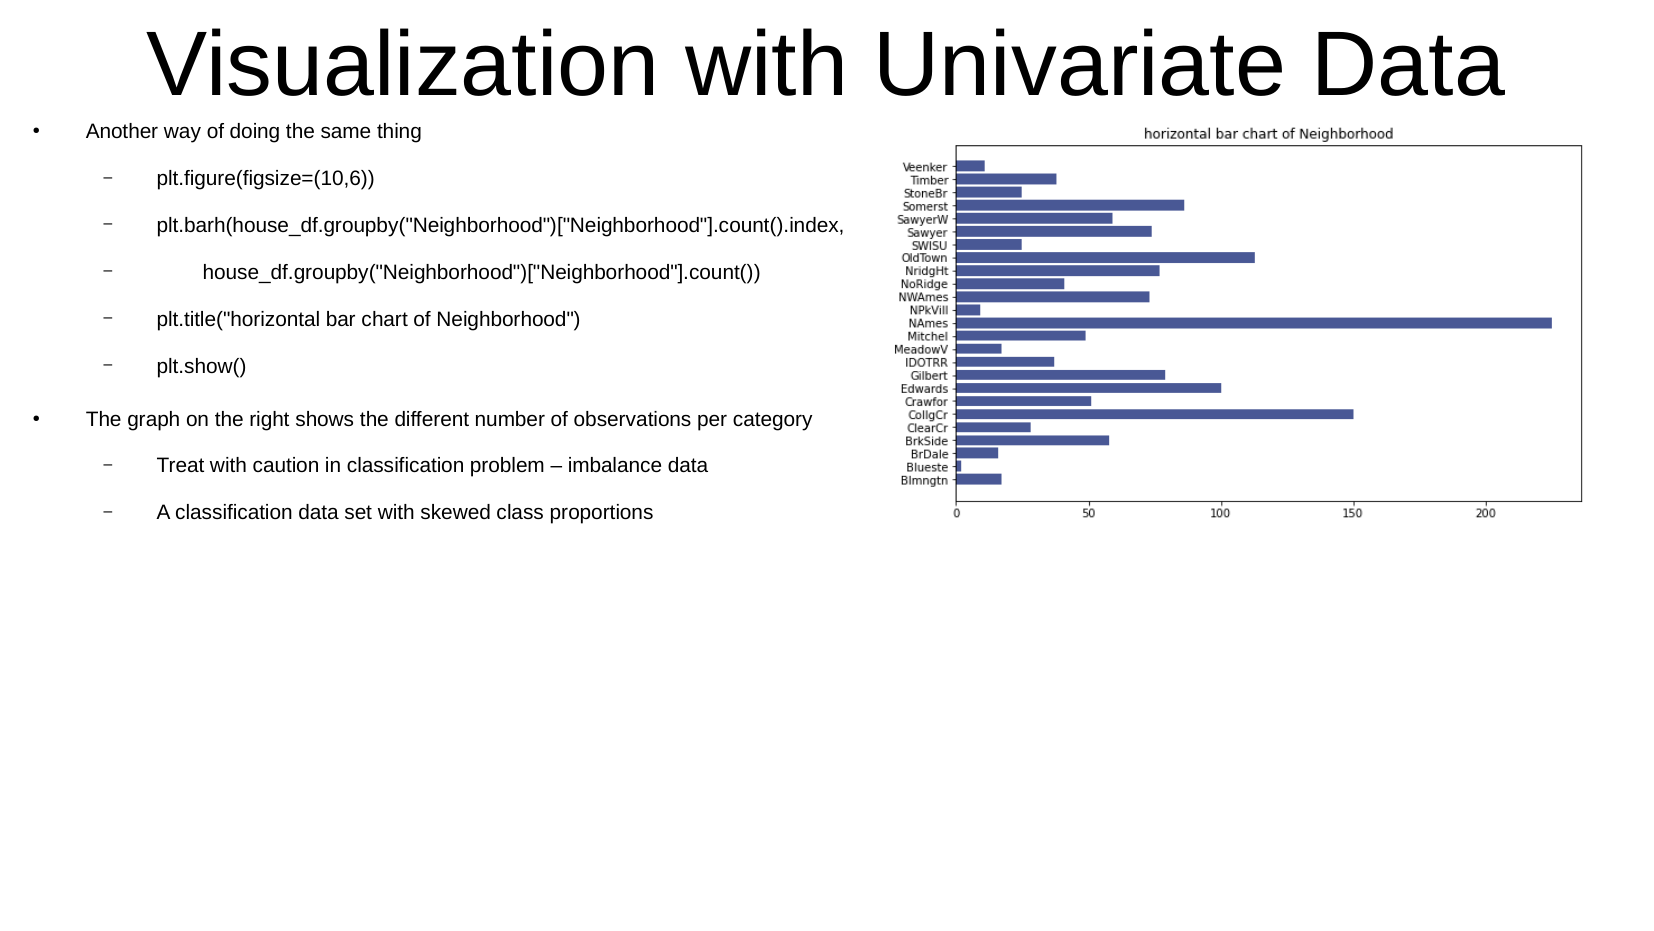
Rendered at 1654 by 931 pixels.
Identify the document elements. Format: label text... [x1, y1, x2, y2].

picture [885, 119, 1608, 526]
title Visualization with Univariate Data [82, 12, 1571, 120]
list Another way of doing the same thing plt.figure(figsize=(10,6)) plt.barh(house_df.groupby("Neighborhood")["Neighborhood"].count().index, house_df.groupby("Neighborhood")["Neighborhood"].count()) plt.title("horizontal bar chart of Neighborhood") plt.show() The graph on the right shows the different number of observations per category Treat with caution in classification problem – imbalance data A classification data set with skewed class proportions [15, 120, 1571, 916]
